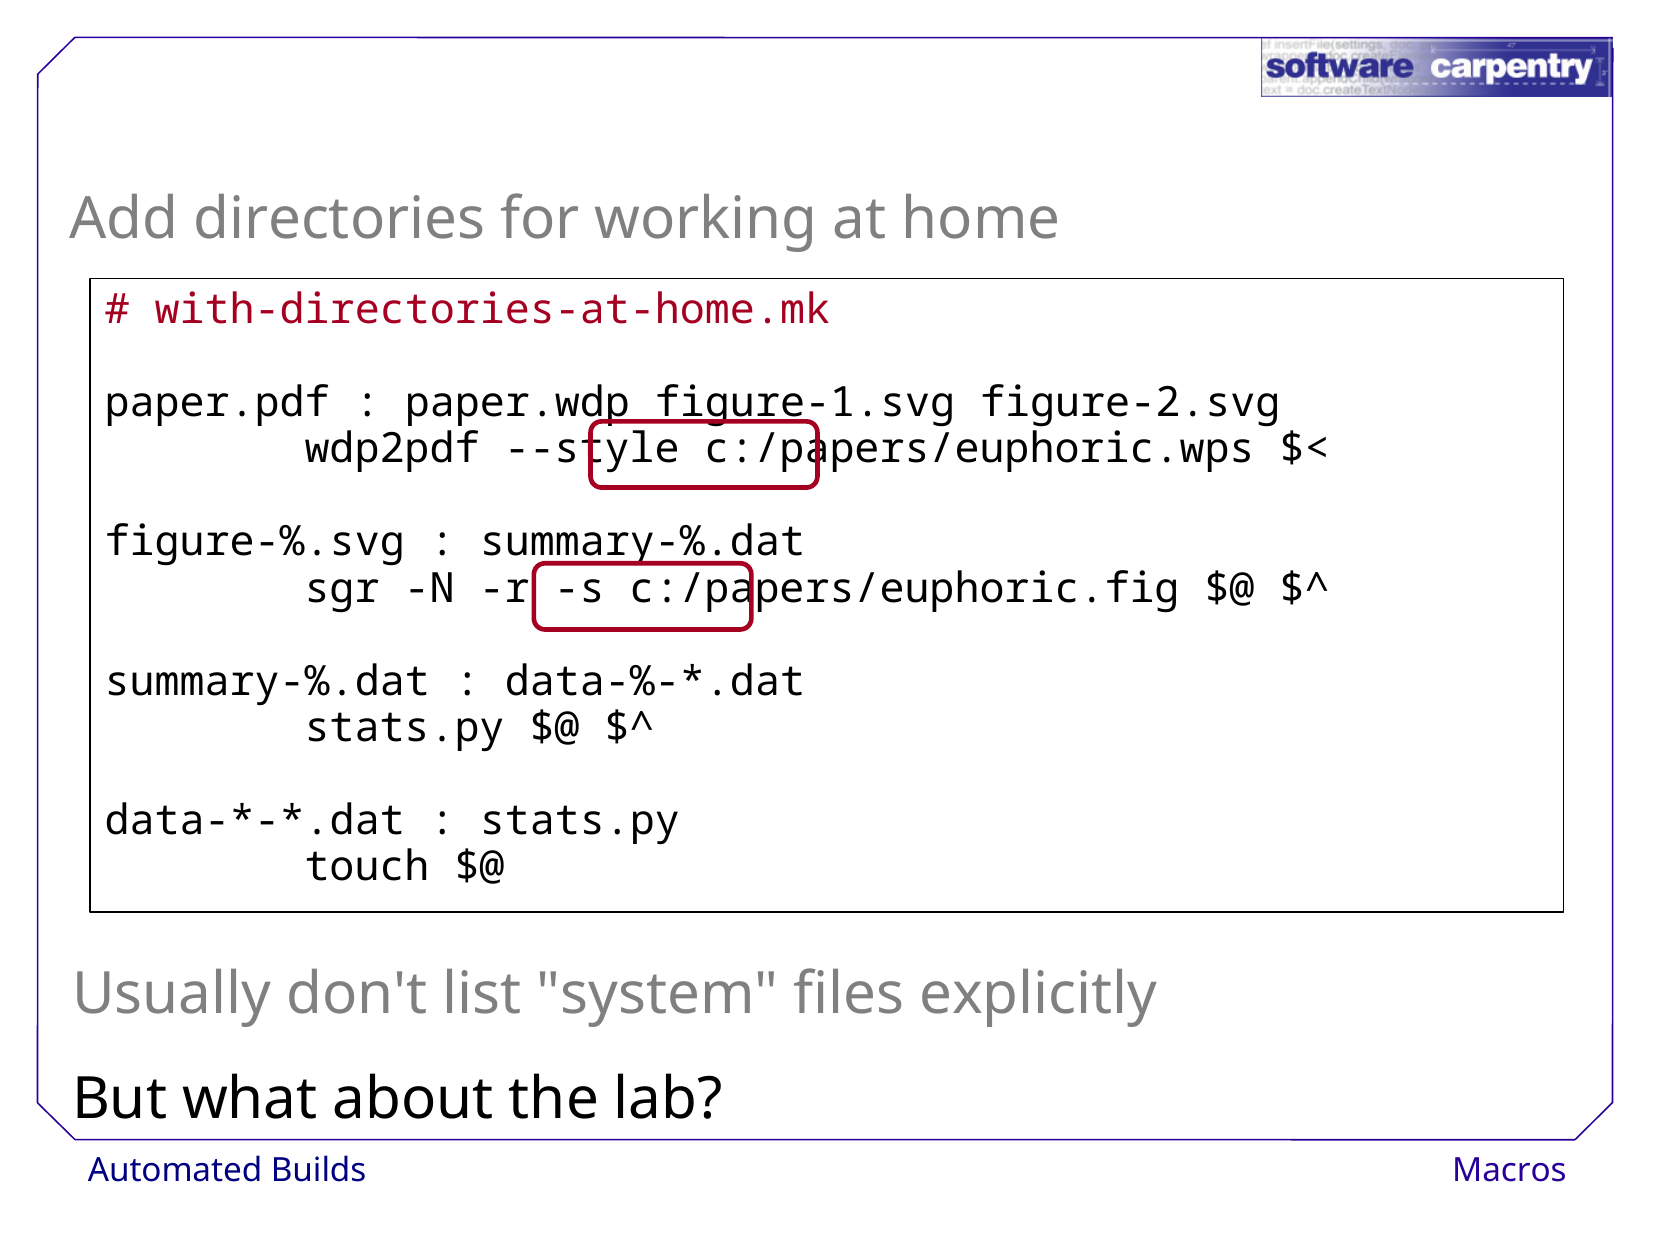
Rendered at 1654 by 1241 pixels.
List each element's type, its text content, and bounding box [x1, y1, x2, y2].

text_box Add directories for working at home [54, 138, 1226, 259]
text_box Usually don't list "system" files explicitly But what about the lab? [57, 912, 1323, 1139]
text_box # with-directories-at-home.mk paper.pdf : paper.wdp figure-1.svg figure-2.svg wdp2pdf --style c:/papers/euphoric.wps $< figure-%.svg : summary-%.dat sgr -N -r -s c:/papers/euphoric.fig $@ $^ summary-%.dat : data-%-*.dat stats.py $@ $^ data-*-*.dat : stats.py touch $@ [89, 278, 1564, 912]
picture [1261, 39, 1613, 97]
